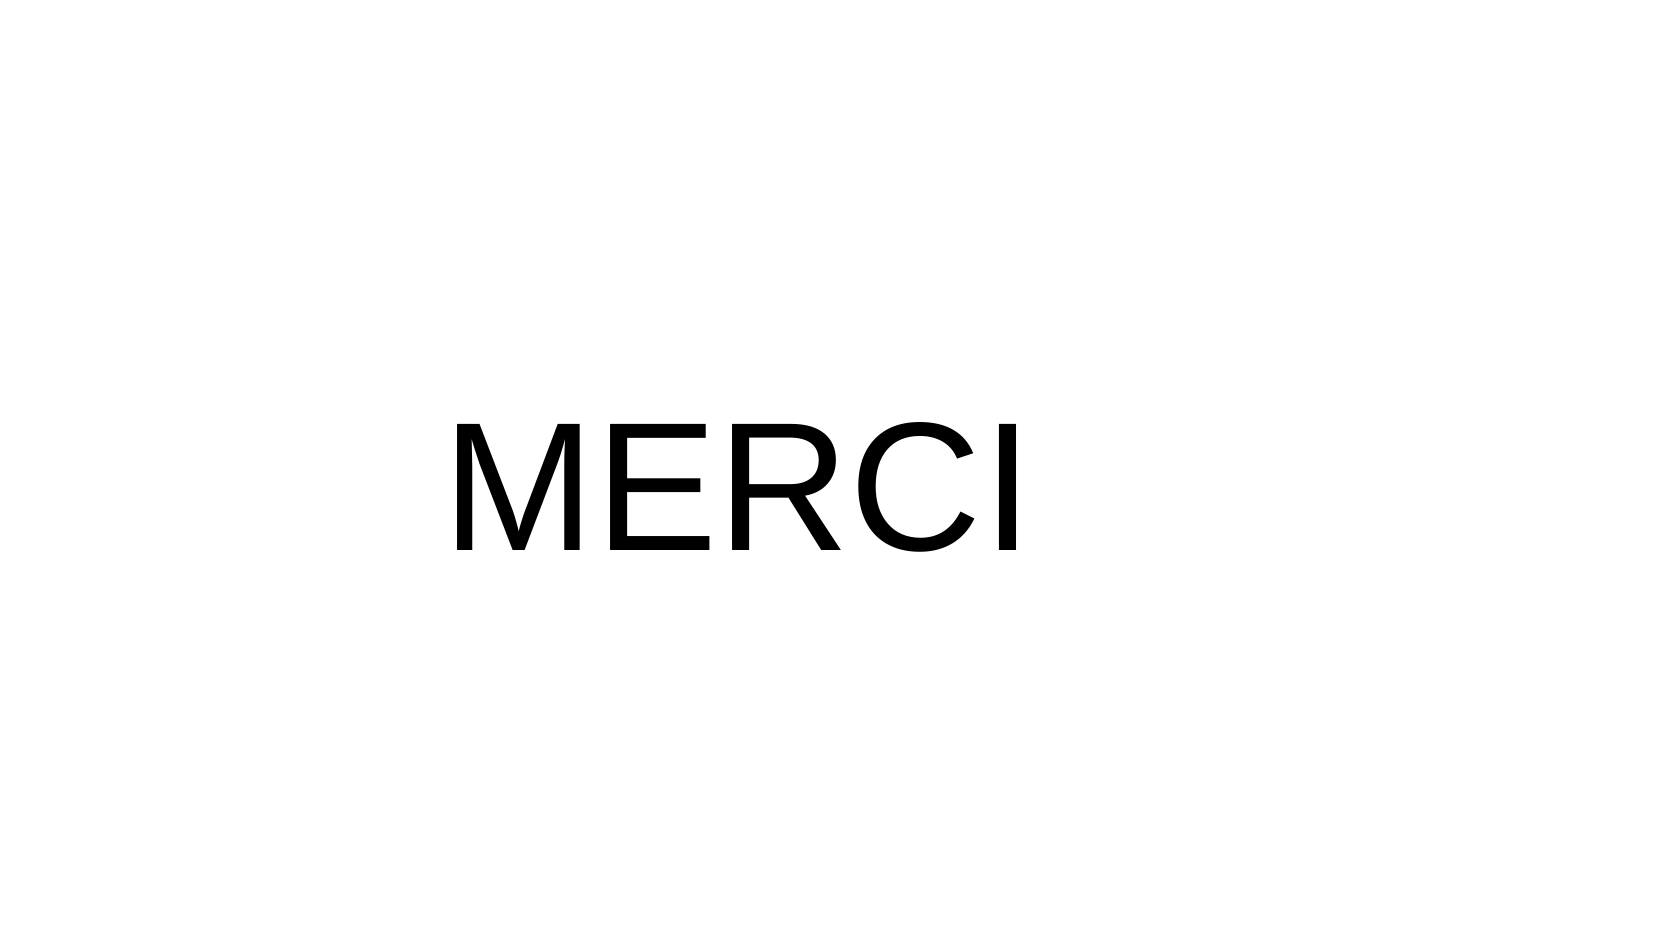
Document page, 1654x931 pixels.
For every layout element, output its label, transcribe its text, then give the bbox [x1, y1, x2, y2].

text_box MERCI [206, 147, 1270, 827]
